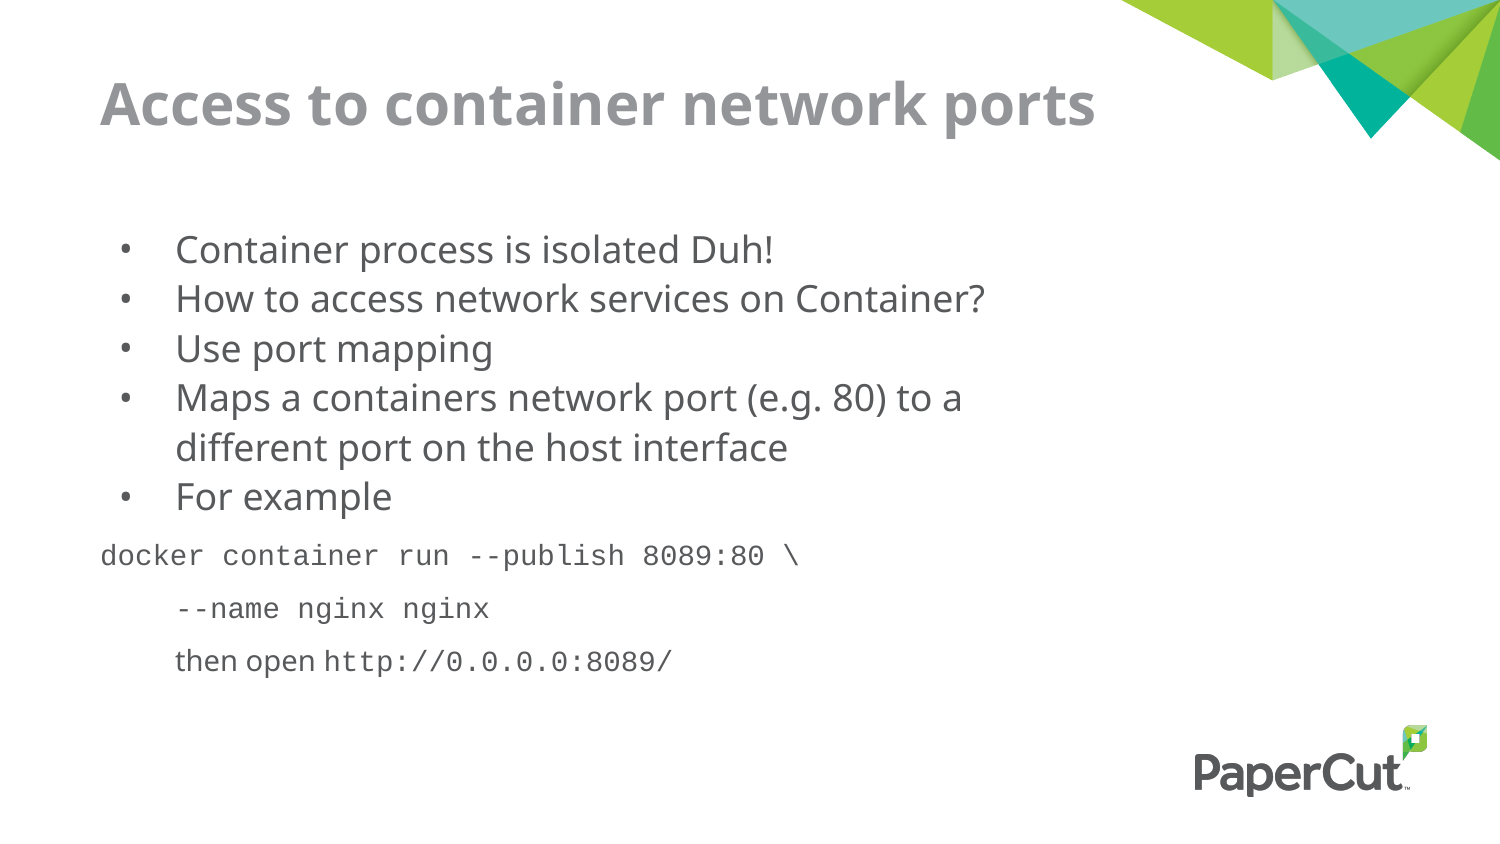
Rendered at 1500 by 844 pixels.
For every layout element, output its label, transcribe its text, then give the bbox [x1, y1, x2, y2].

picture [1195, 725, 1427, 797]
list Container process is isolated Duh! How to access network services on Container? Use port mapping Maps a containers network port (e.g. 80) to a different port on the host interface For example docker container run --publish 8089:80 \ --name nginx nginx then open http://0.0.0.0:8089/ [100, 221, 1094, 706]
title Access to container network ports [100, 67, 1214, 196]
picture [1119, 0, 1500, 162]
